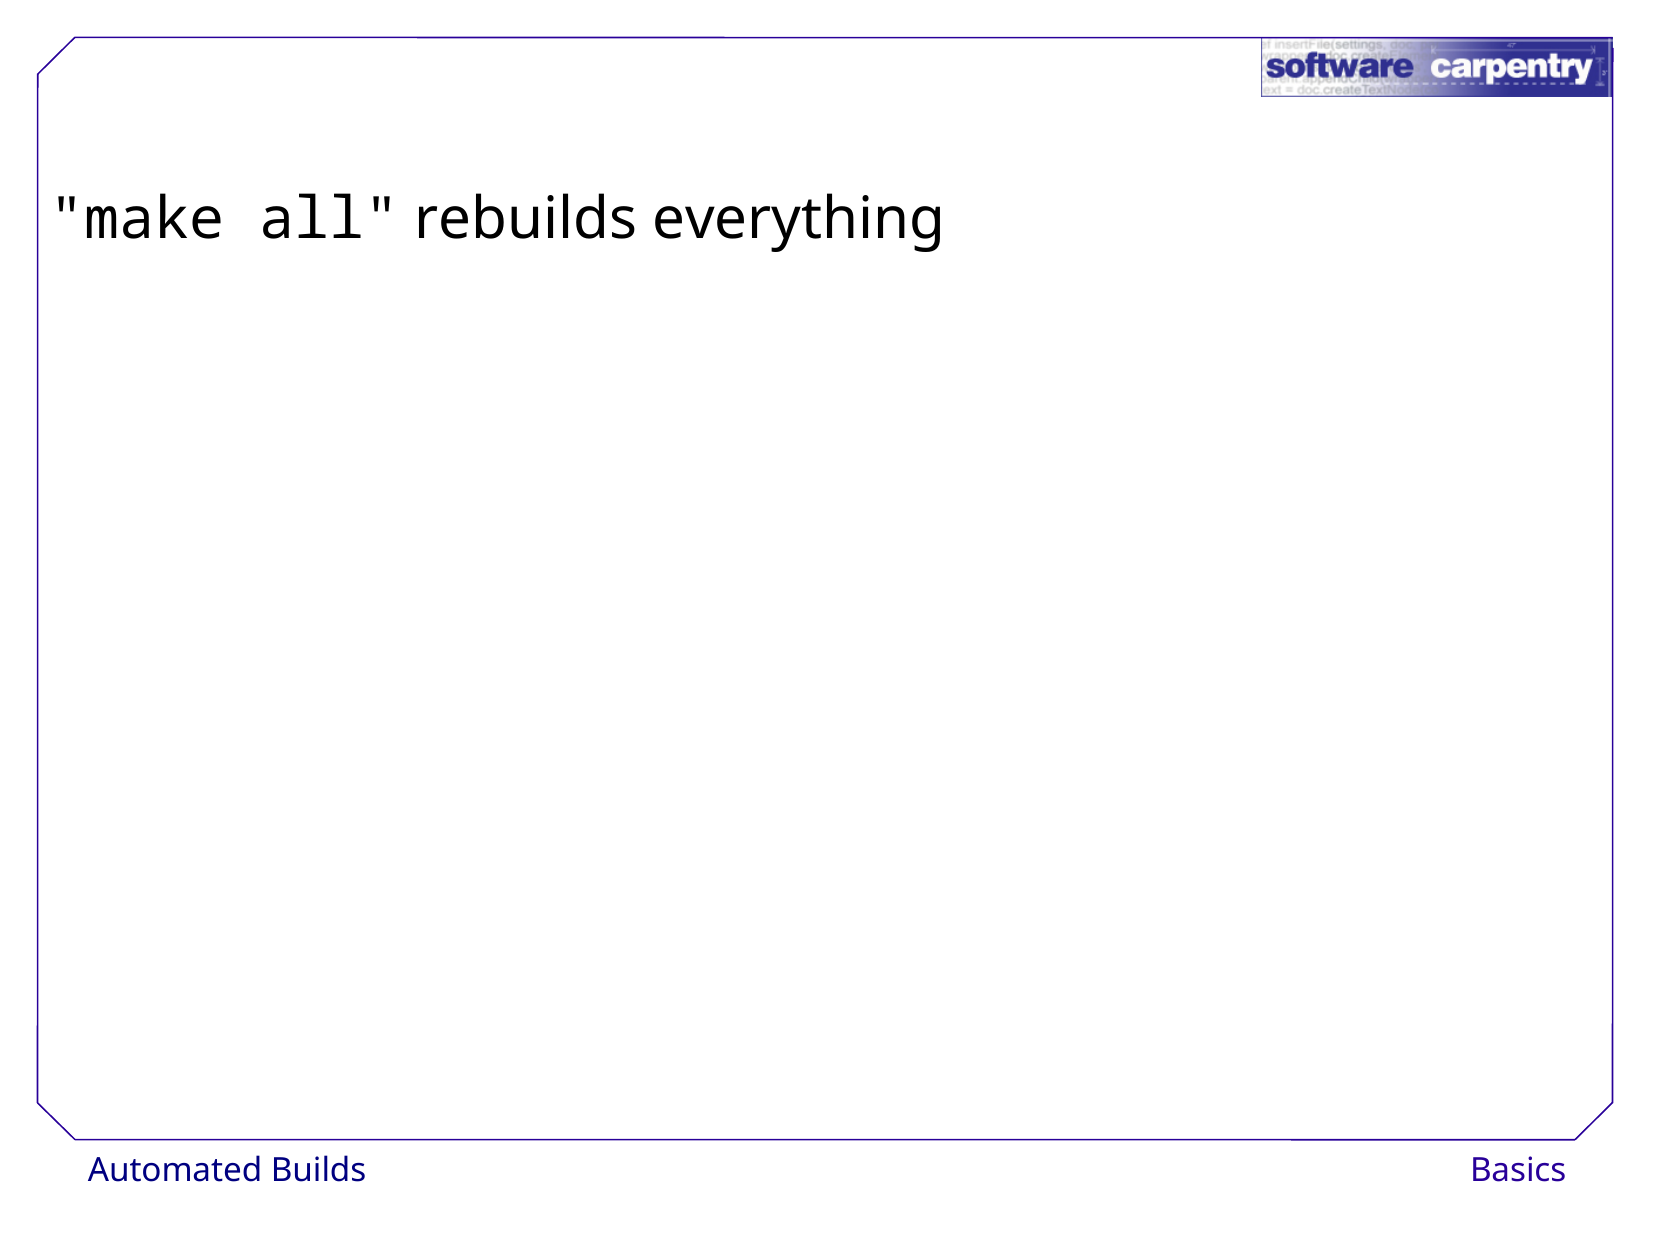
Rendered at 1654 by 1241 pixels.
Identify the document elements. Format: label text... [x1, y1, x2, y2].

picture [1261, 39, 1613, 97]
text_box "make all" rebuilds everything [35, 138, 1111, 259]
